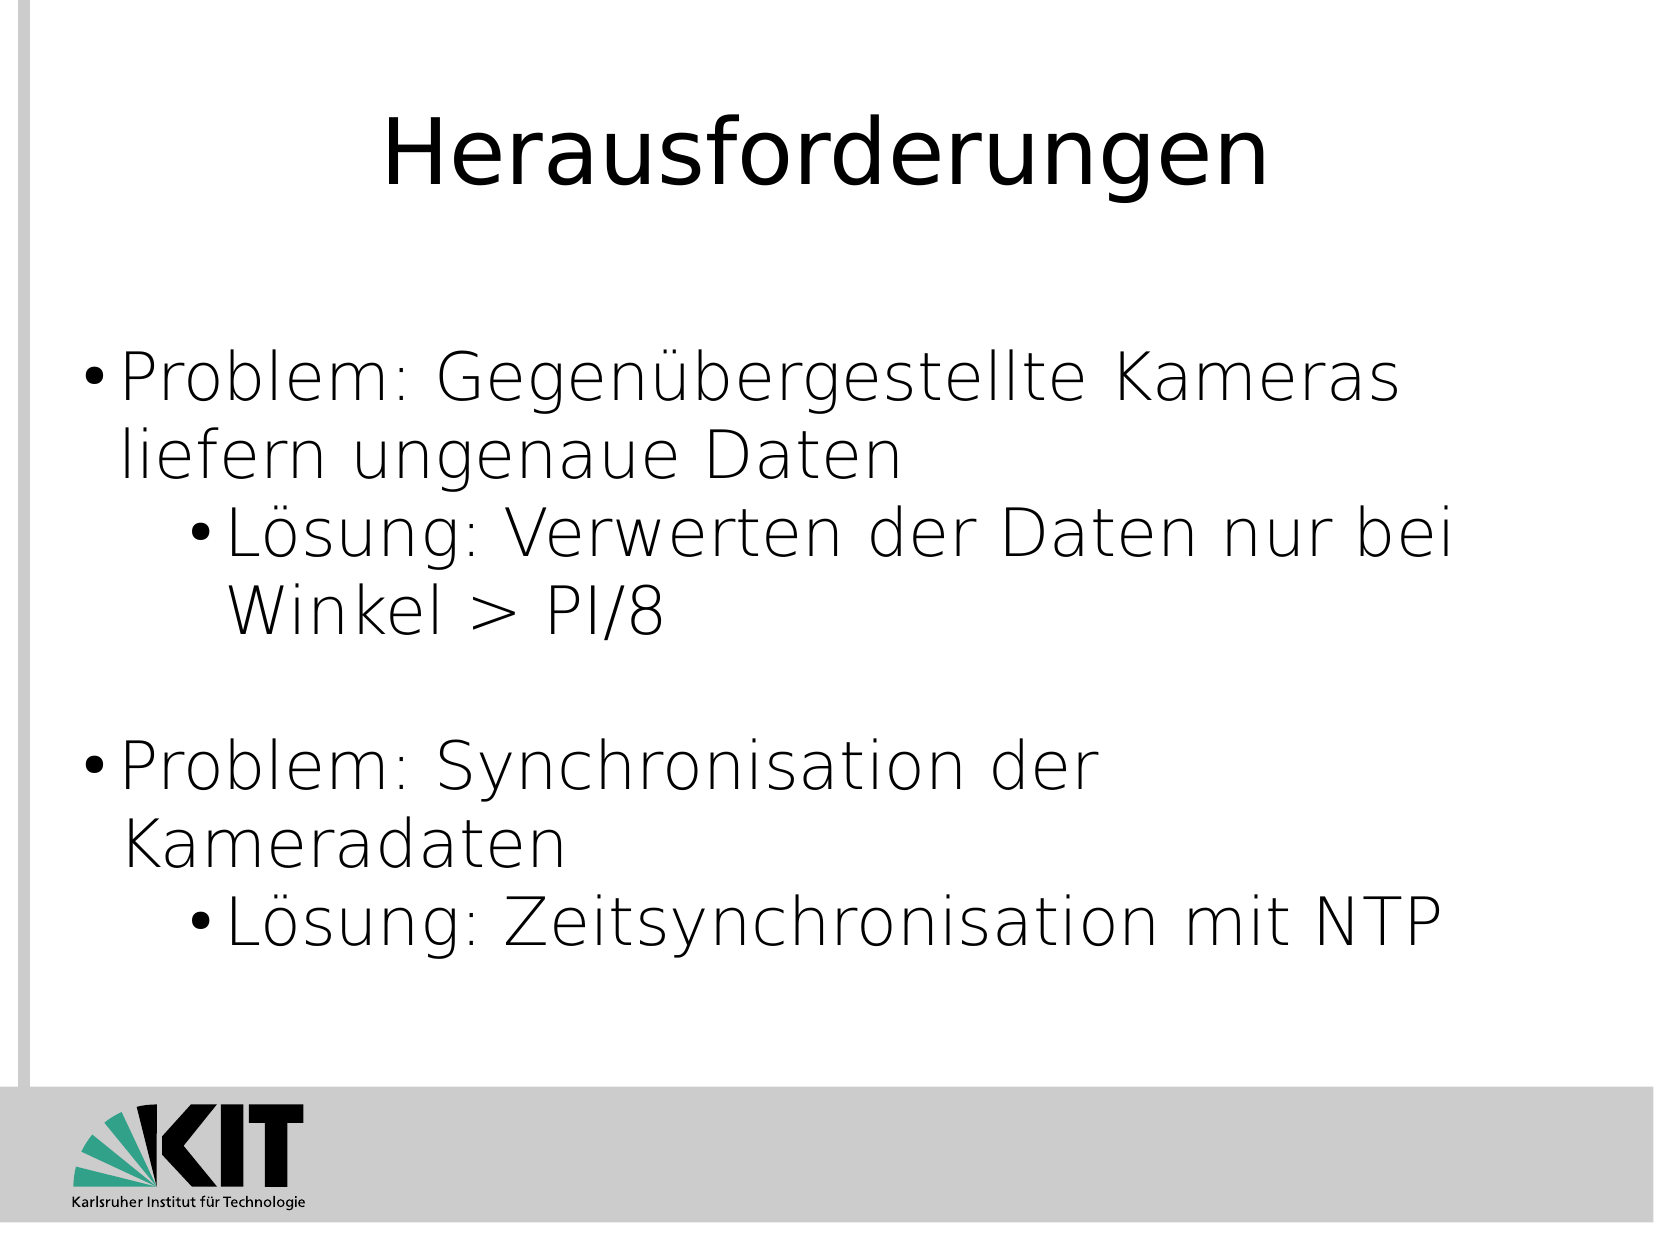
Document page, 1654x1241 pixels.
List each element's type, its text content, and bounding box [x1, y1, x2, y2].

text_box [0, 1086, 1654, 1223]
picture [70, 1098, 308, 1217]
subtitle Problem: Gegenübergestellte Kameras liefern ungenaue Daten Lösung: Verwerten der Daten nur bei Winkel > PI/8 Problem: Synchronisation der Kameradaten Lösung: Zeitsynchronisation mit NTP [82, 290, 1571, 1010]
title Herausforderungen [82, 49, 1571, 257]
